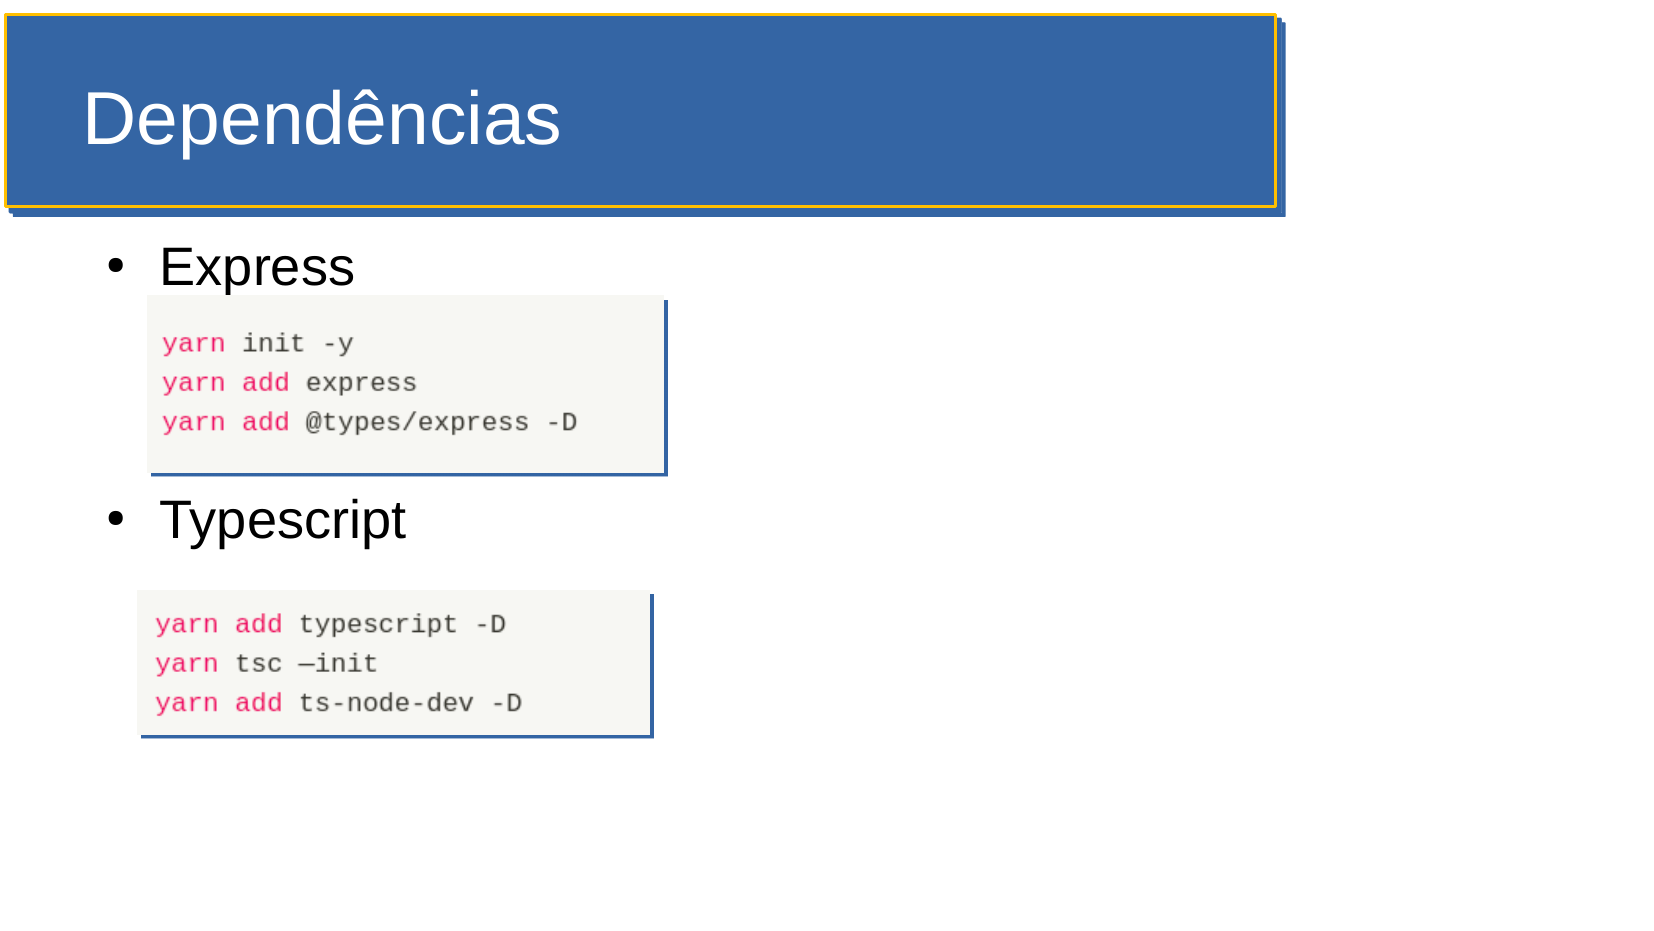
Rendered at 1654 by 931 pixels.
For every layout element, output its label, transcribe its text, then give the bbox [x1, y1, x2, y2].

title Dependências [82, 44, 1235, 192]
picture [147, 295, 664, 473]
list Express Typescript [88, 236, 1565, 798]
picture [137, 590, 650, 735]
